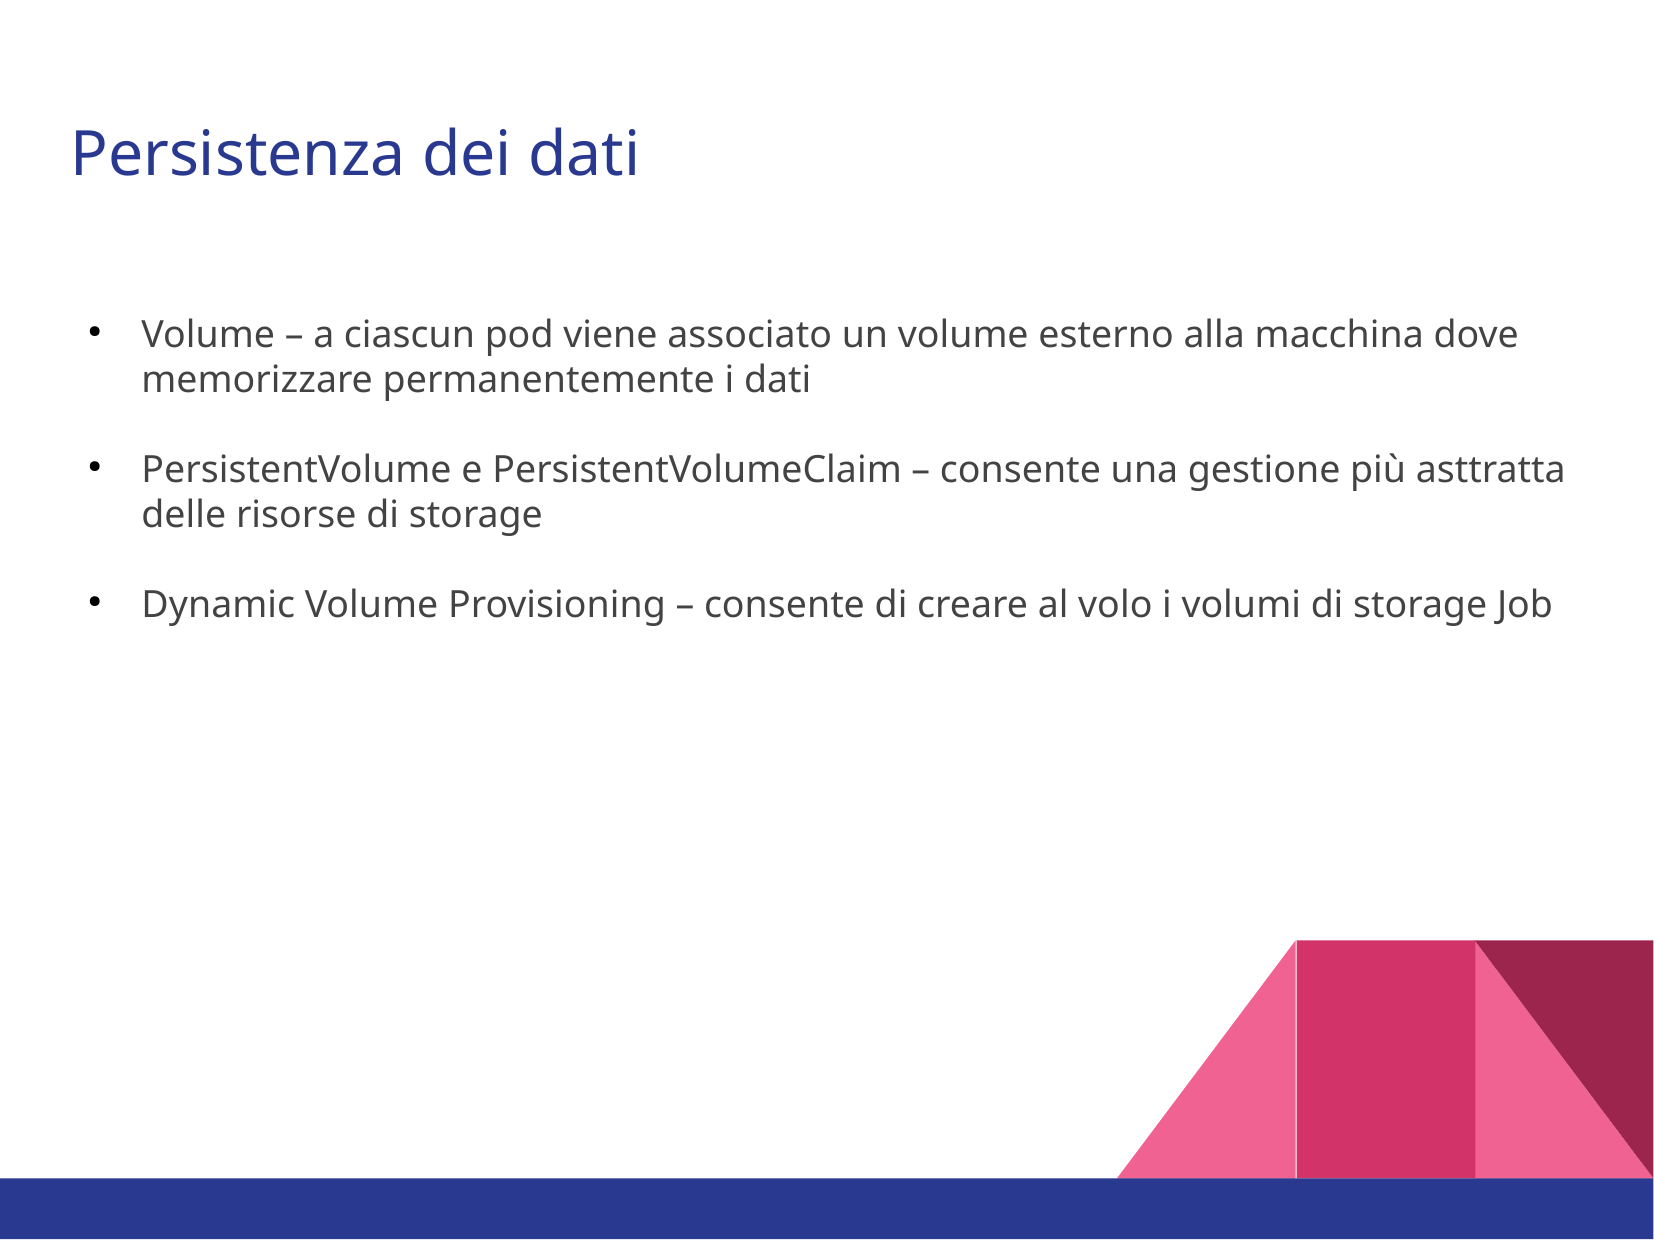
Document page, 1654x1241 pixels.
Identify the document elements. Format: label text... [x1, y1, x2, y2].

title Persistenza dei dati [55, 98, 1597, 245]
list Volume – a ciascun pod viene associato un volume esterno alla macchina dove memorizzare permanentemente i dati PersistentVolume e PersistentVolumeClaim – consente una gestione più asttratta delle risorse di storage Dynamic Volume Provisioning – consente di creare al volo i volumi di storage Job [55, 295, 1597, 1101]
